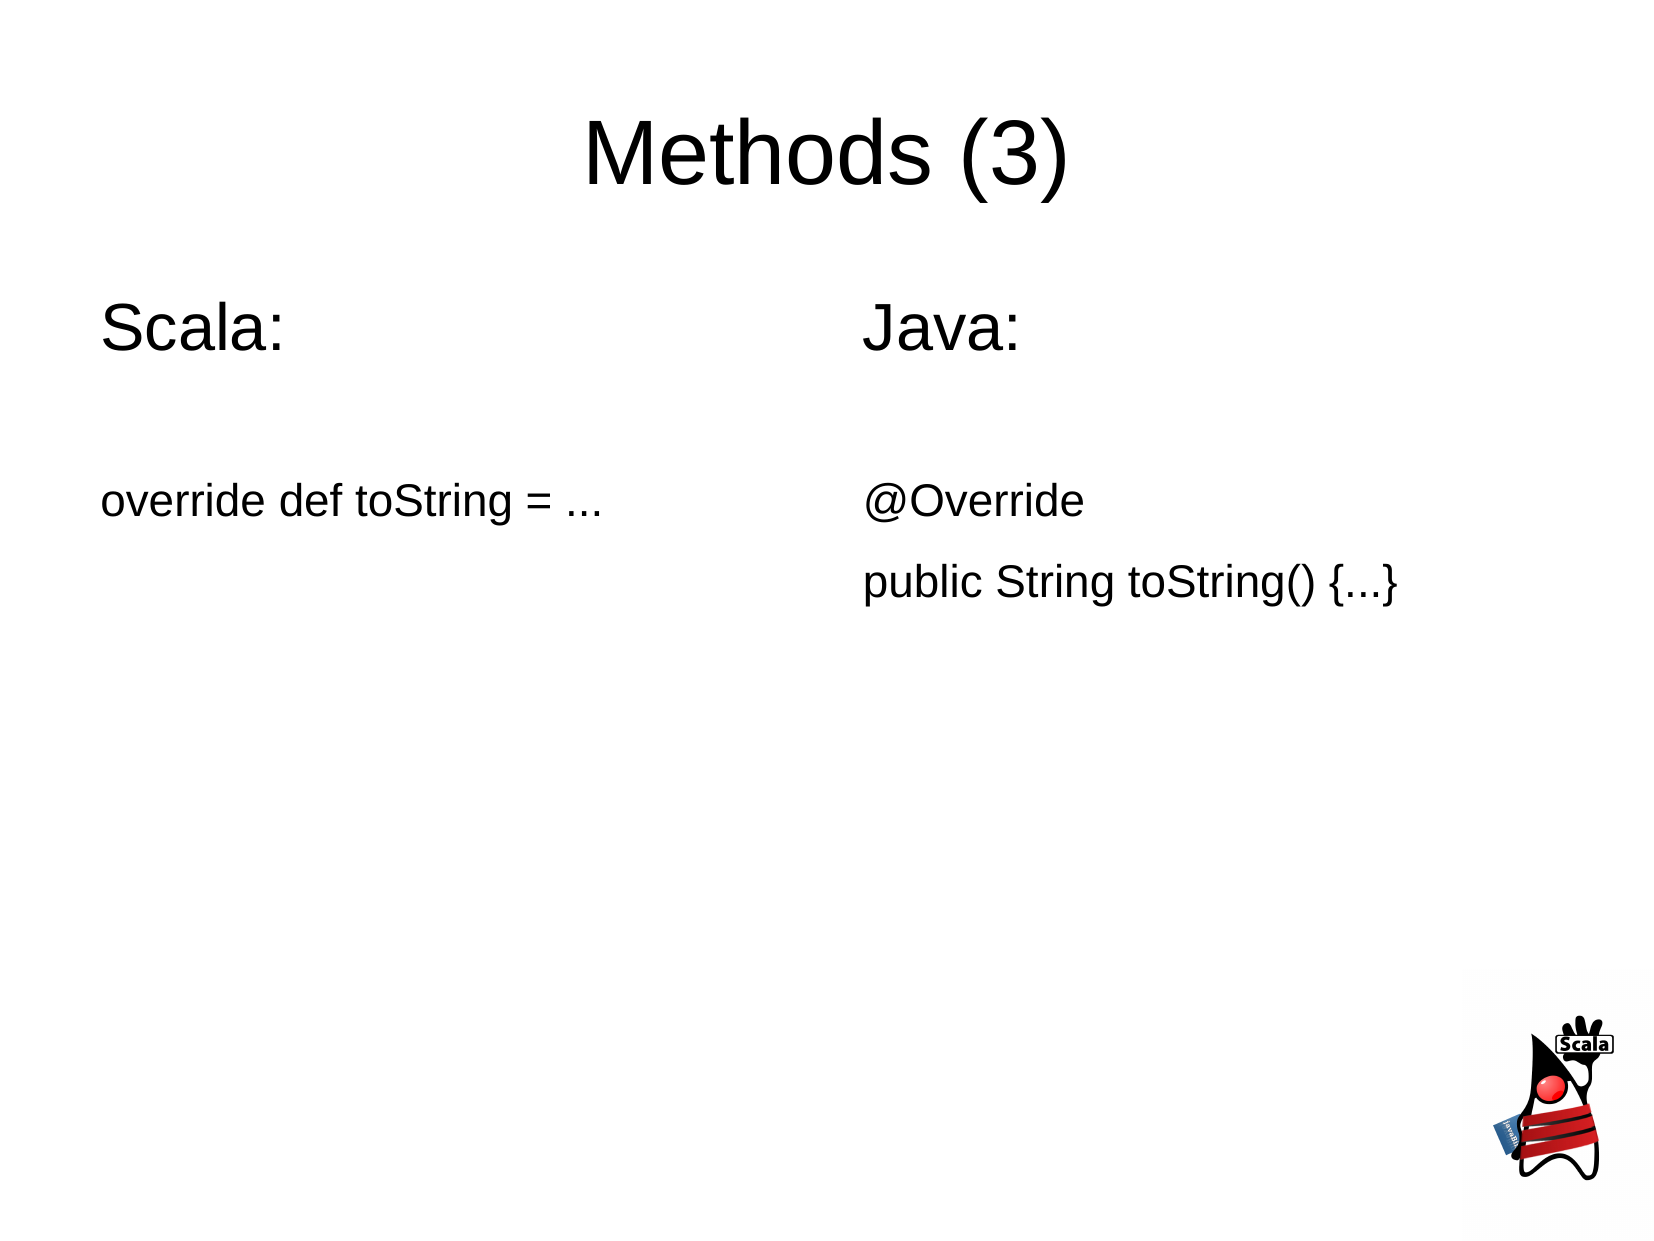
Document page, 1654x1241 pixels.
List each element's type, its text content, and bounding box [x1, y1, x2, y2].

list Scala: override def toString = ... [82, 290, 809, 1109]
title Methods (3) [82, 56, 1571, 250]
list Java: @Override public String toString() {...} [845, 290, 1572, 1109]
picture [1462, 969, 1654, 1241]
